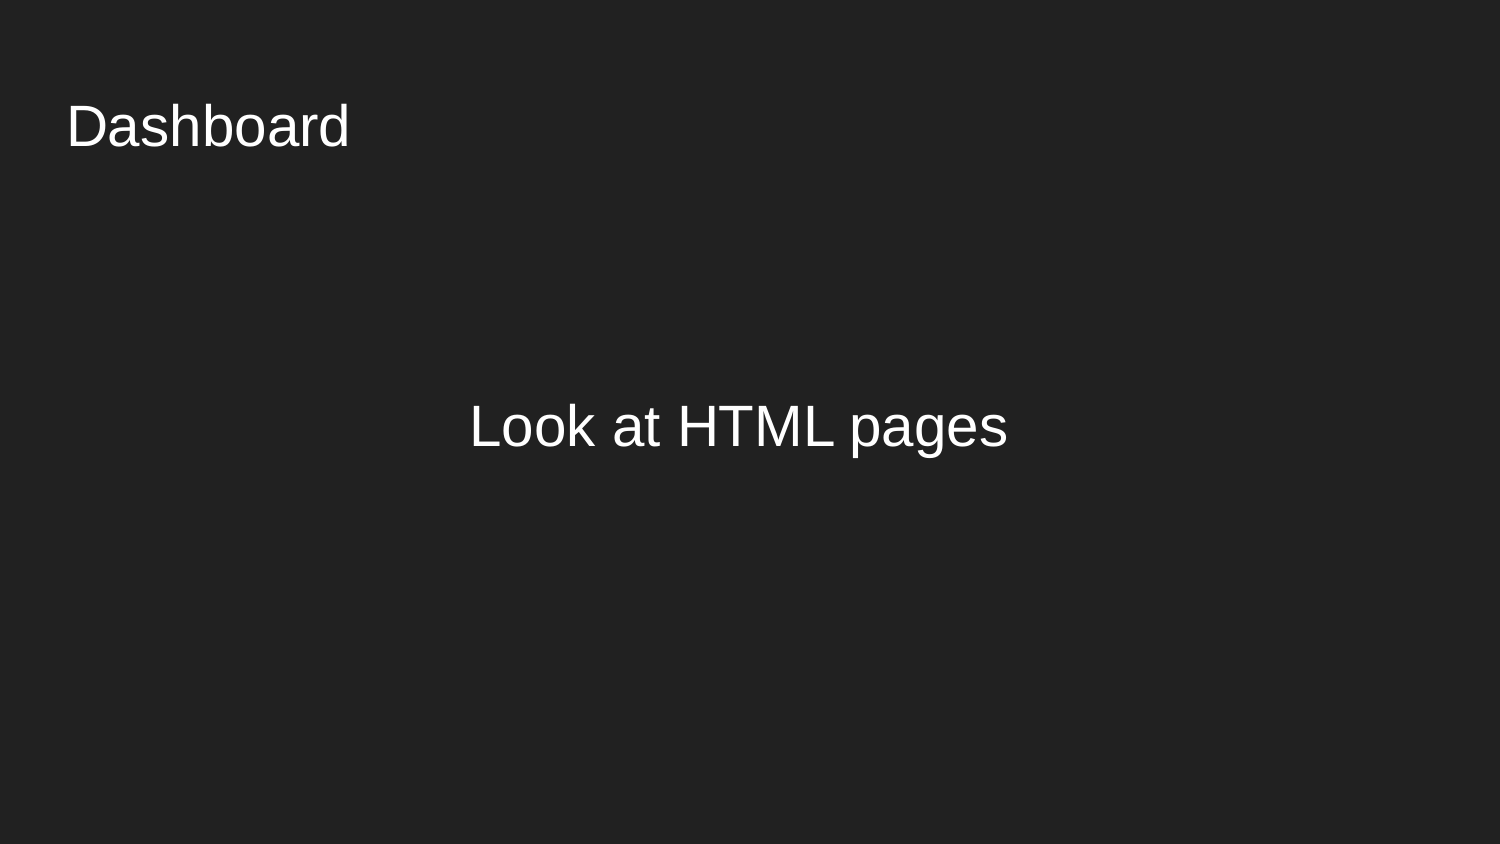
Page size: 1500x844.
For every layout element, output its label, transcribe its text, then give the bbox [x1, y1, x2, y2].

list Look at HTML pages [401, 214, 1078, 633]
title Dashboard [51, 72, 1449, 167]
